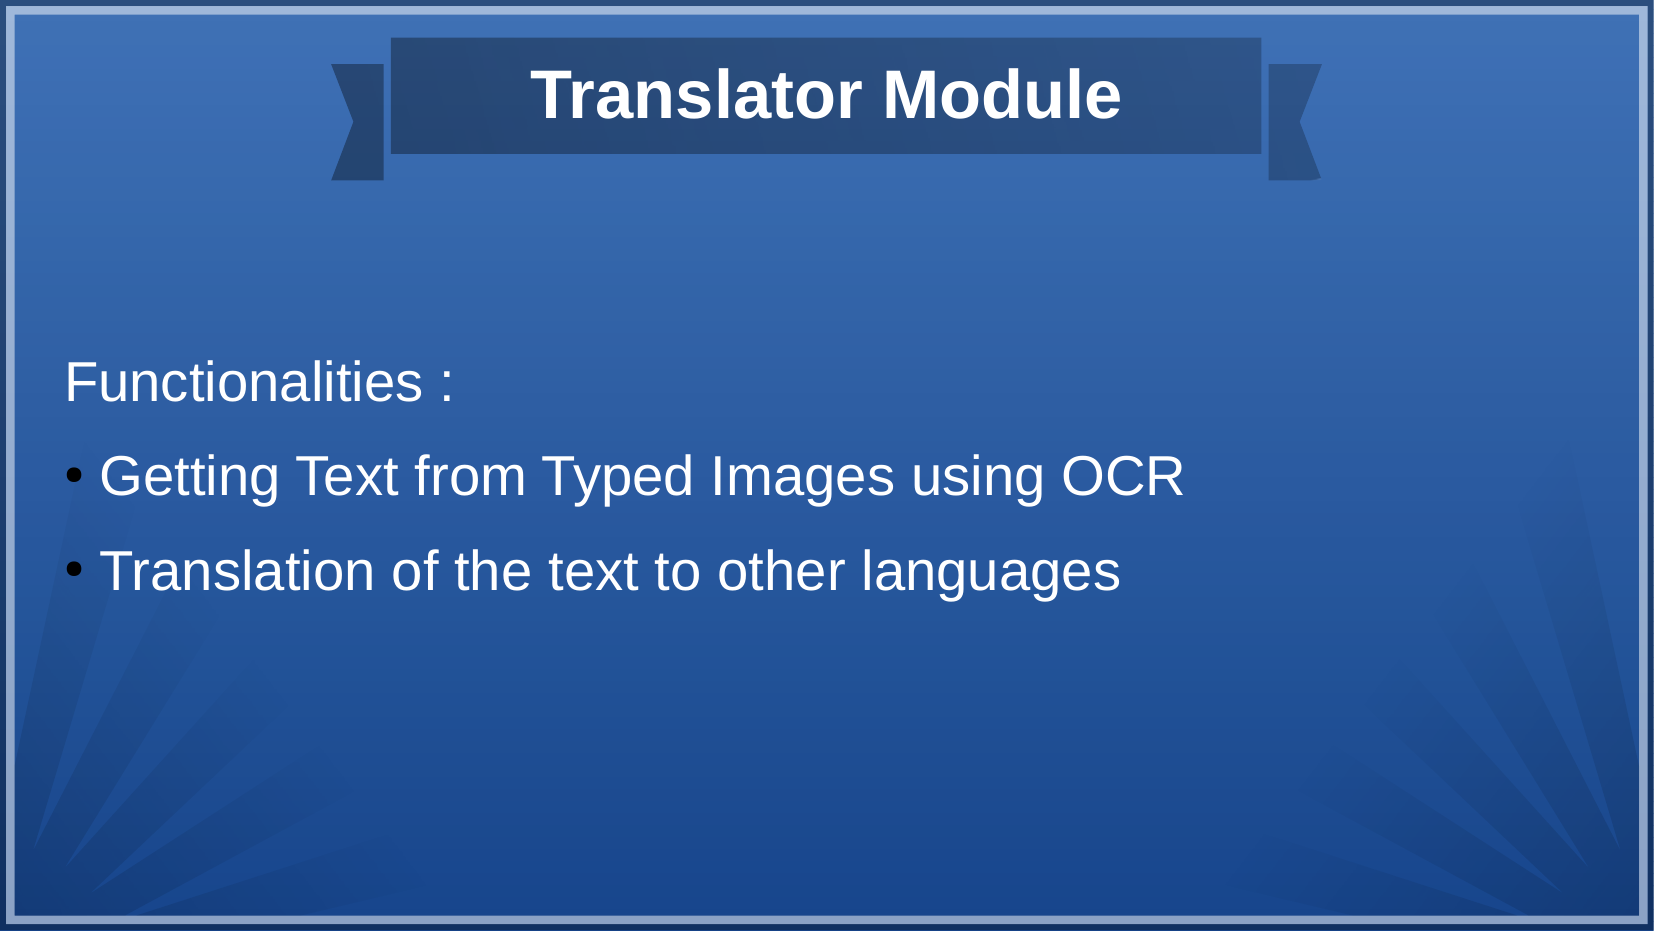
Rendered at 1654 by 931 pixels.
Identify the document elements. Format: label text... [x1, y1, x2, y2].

title Translator Module [389, 35, 1264, 154]
text_box Functionalities : Getting Text from Typed Images using OCR Translation of the text to other languages [49, 311, 1597, 704]
